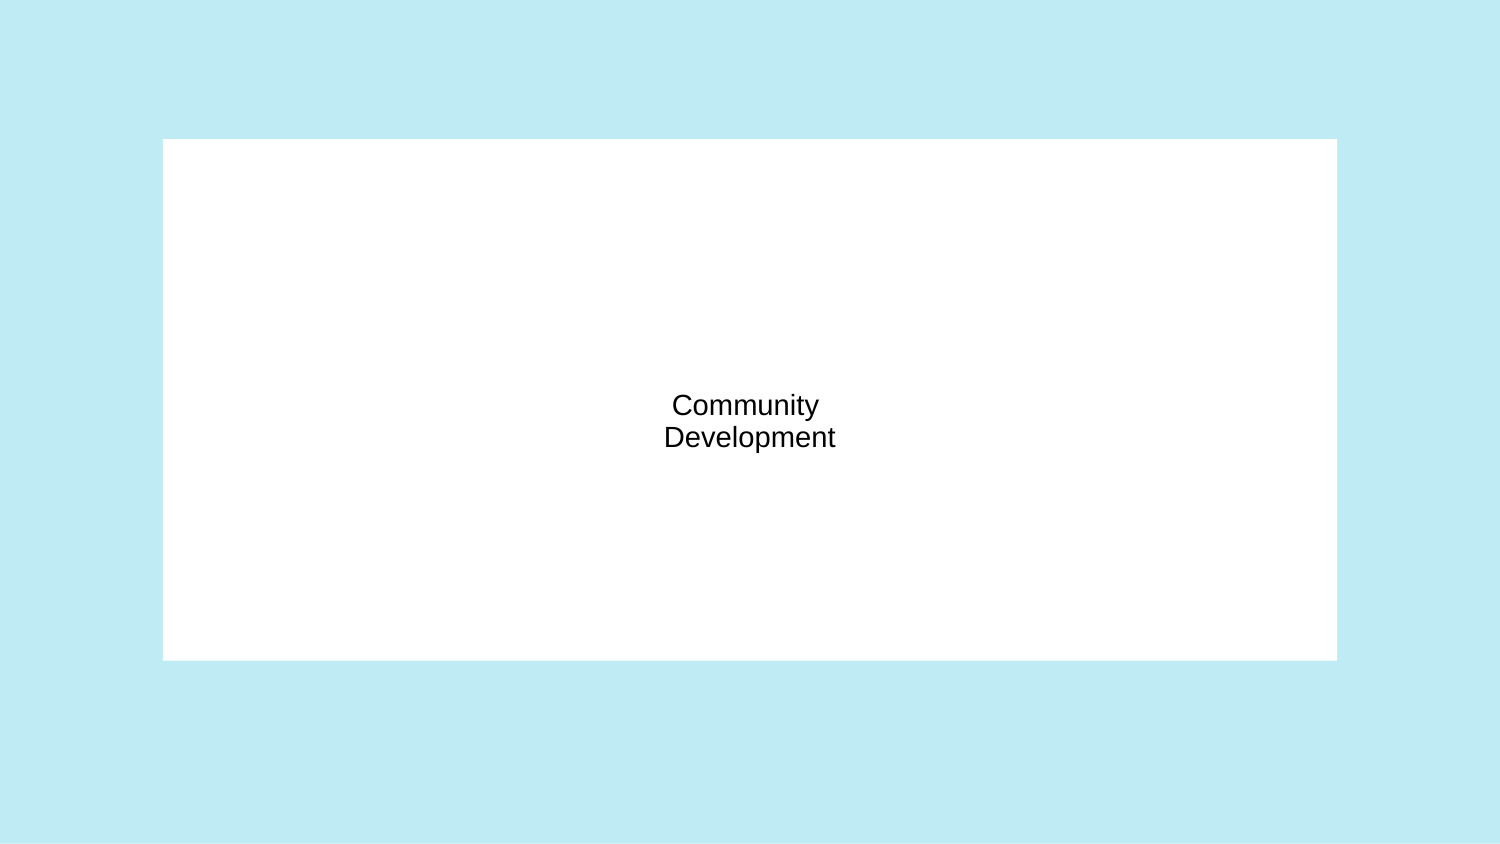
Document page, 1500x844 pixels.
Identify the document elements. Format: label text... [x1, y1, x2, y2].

title Community Development [263, 293, 1236, 551]
